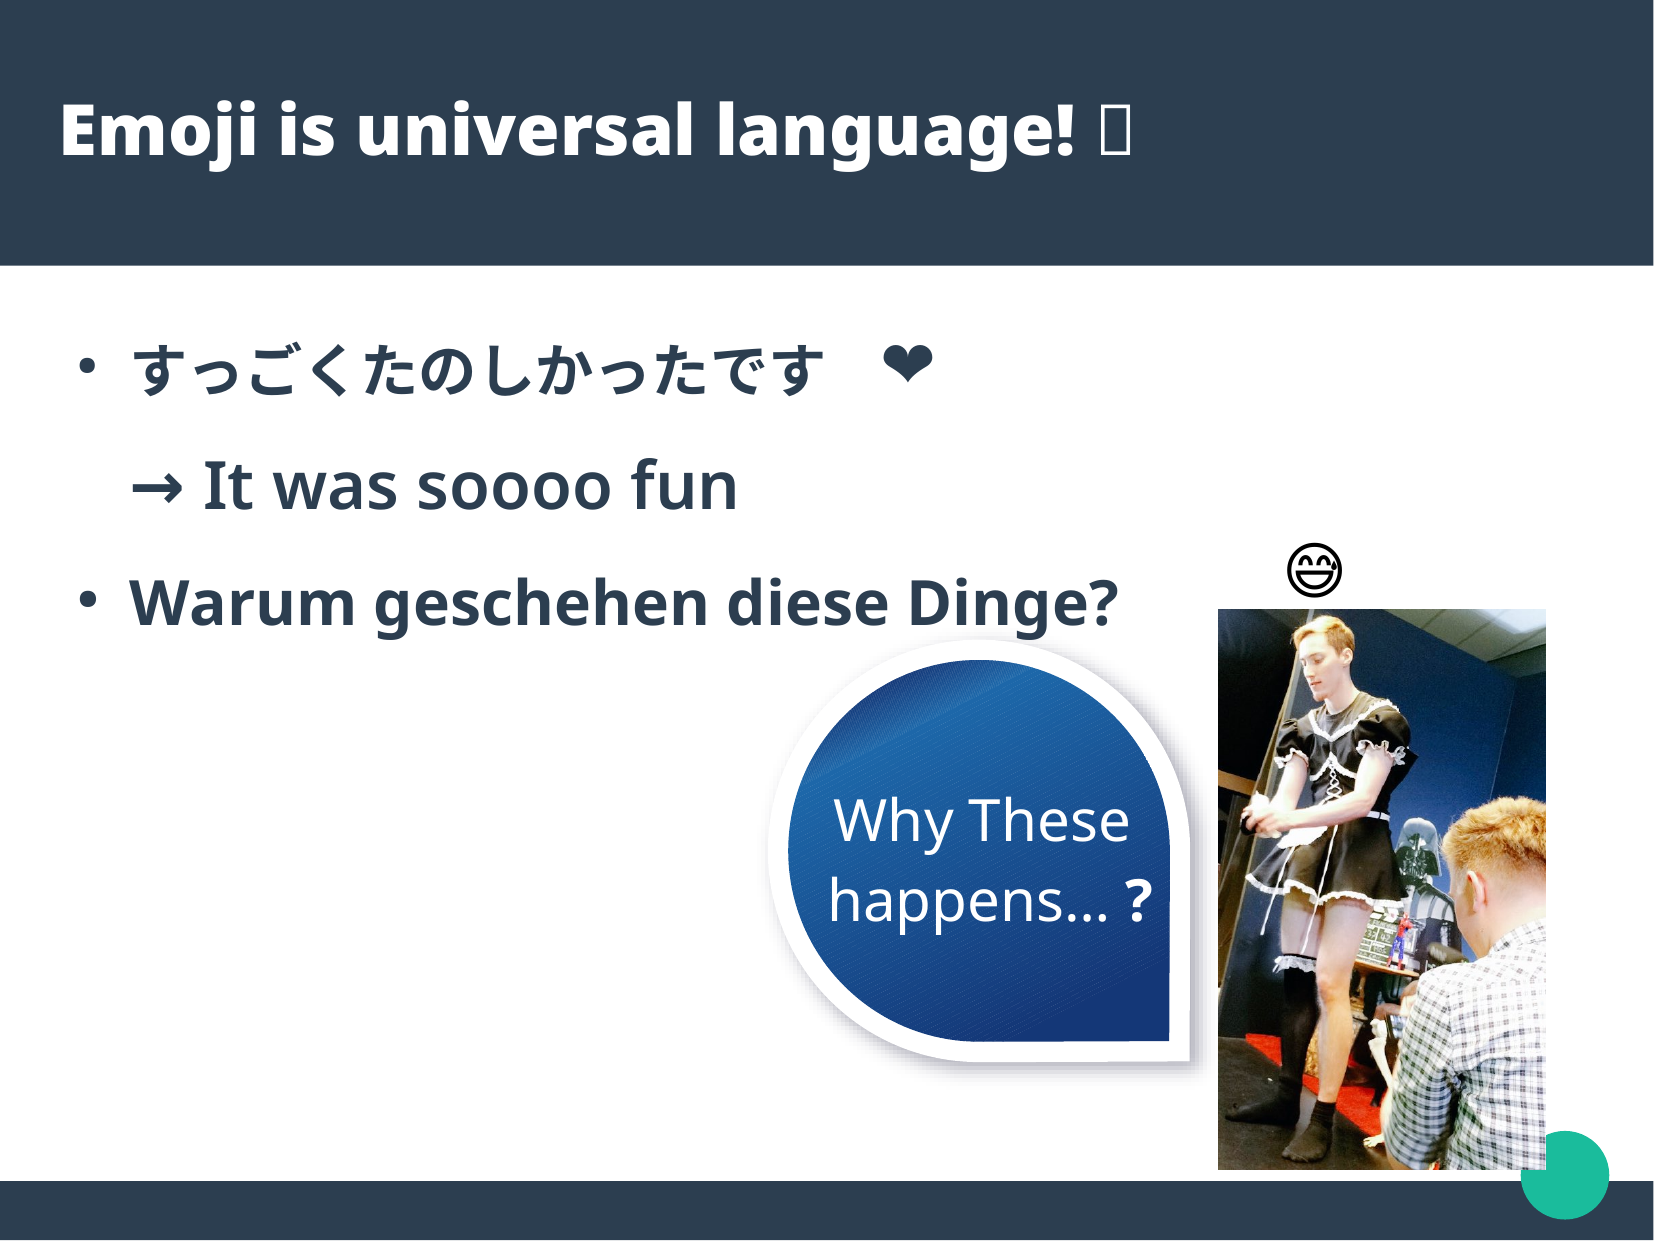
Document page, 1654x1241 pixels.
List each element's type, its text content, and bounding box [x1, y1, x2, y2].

title Emoji is universal language! 🙆 [59, 49, 1595, 207]
text_box 😅 [1215, 529, 1456, 609]
picture [720, 600, 1546, 1171]
list すっごくたのしかったです → It was soooo fun Warum geschehen diese Dinge? [59, 324, 1595, 1152]
text_box 💛❤ [795, 309, 1111, 481]
